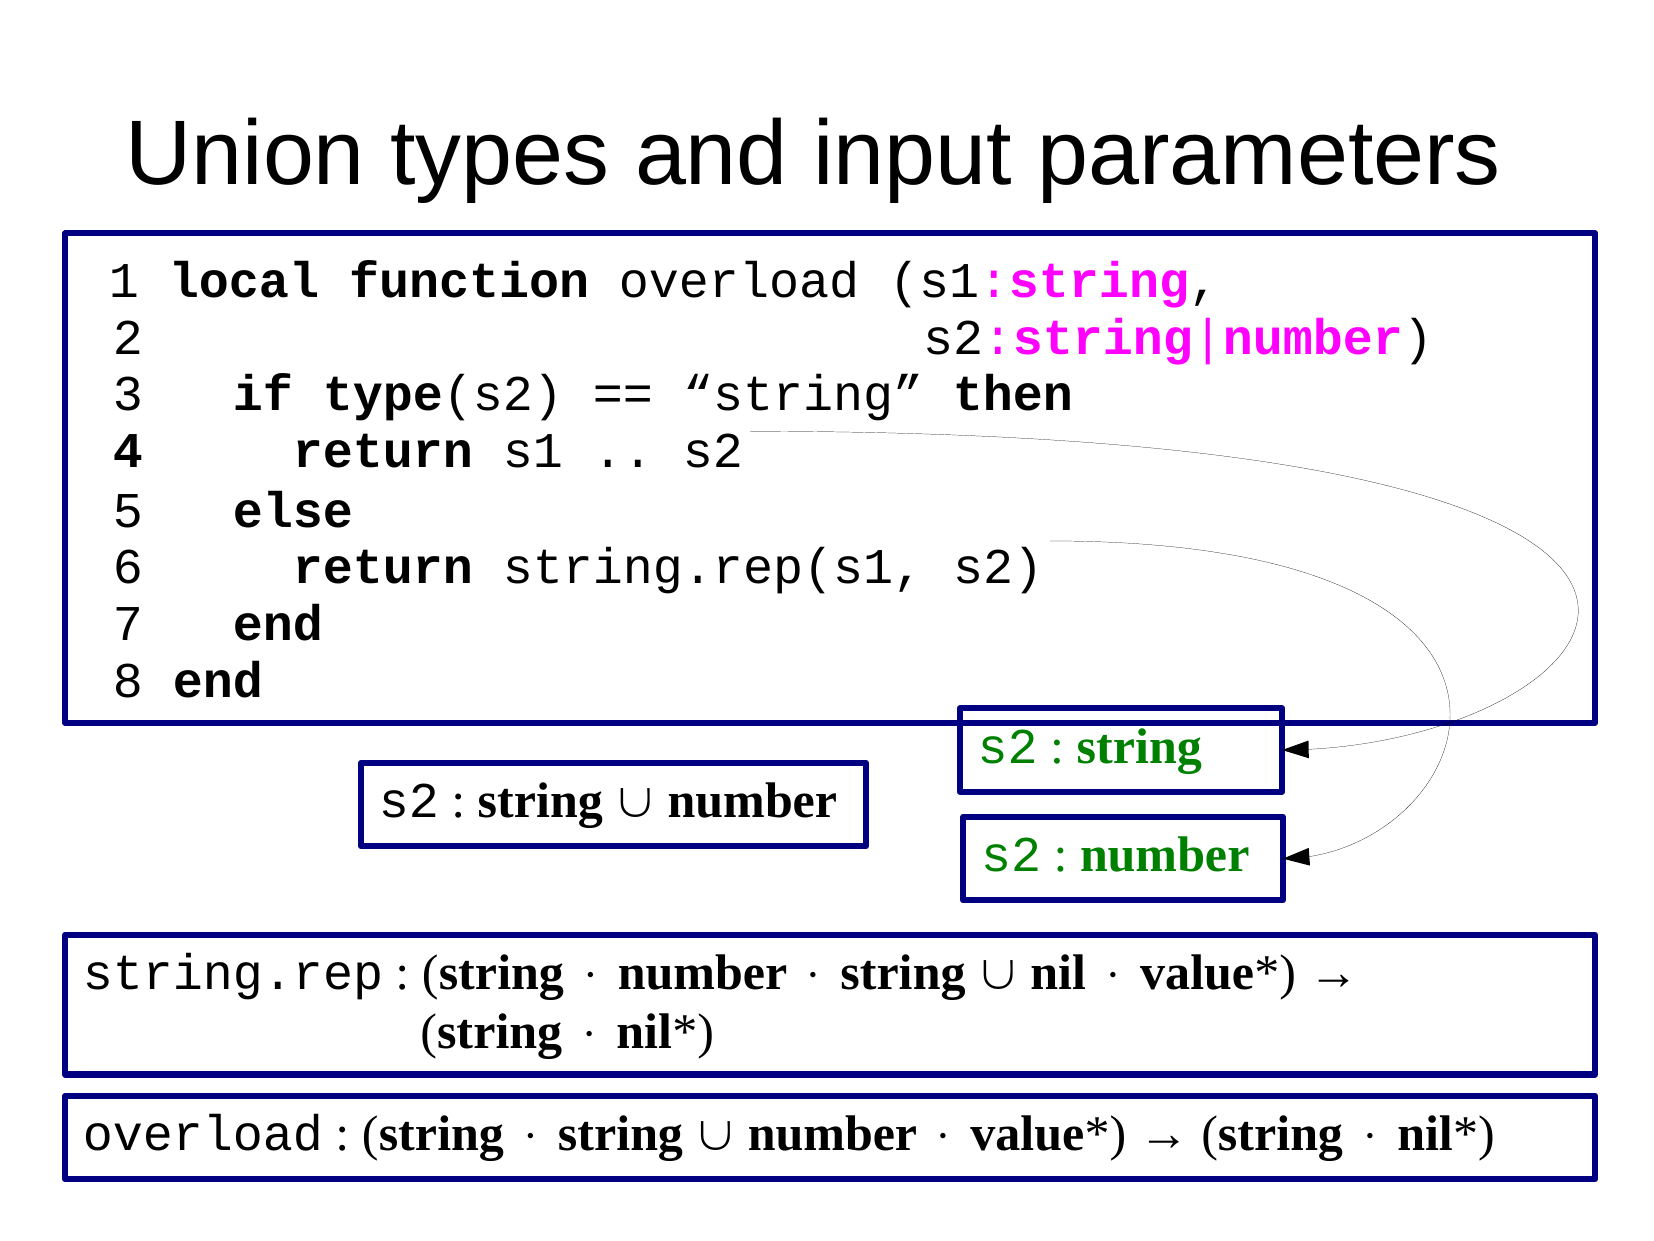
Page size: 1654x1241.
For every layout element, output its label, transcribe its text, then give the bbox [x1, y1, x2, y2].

text_box s2 : string [960, 708, 1283, 792]
text_box string.rep : (string × number × string ∪ nil × value*) → (string × nil*) [65, 934, 1596, 1075]
text_box 1 local function overload (s1:string, 2 s2:string|number) 3 if type(s2) == “string” then 4 return s1 .. s2 5 else 6 return string.rep(s1, s2) 7 end 8 end [65, 233, 1596, 679]
text_box overload : (string × string ∪ number × value*) → (string × nil*) [65, 1095, 1596, 1180]
text_box s2 : string ∪ number [360, 762, 866, 847]
text_box s2 : number [963, 816, 1283, 901]
title Union types and input parameters [82, 49, 1571, 230]
